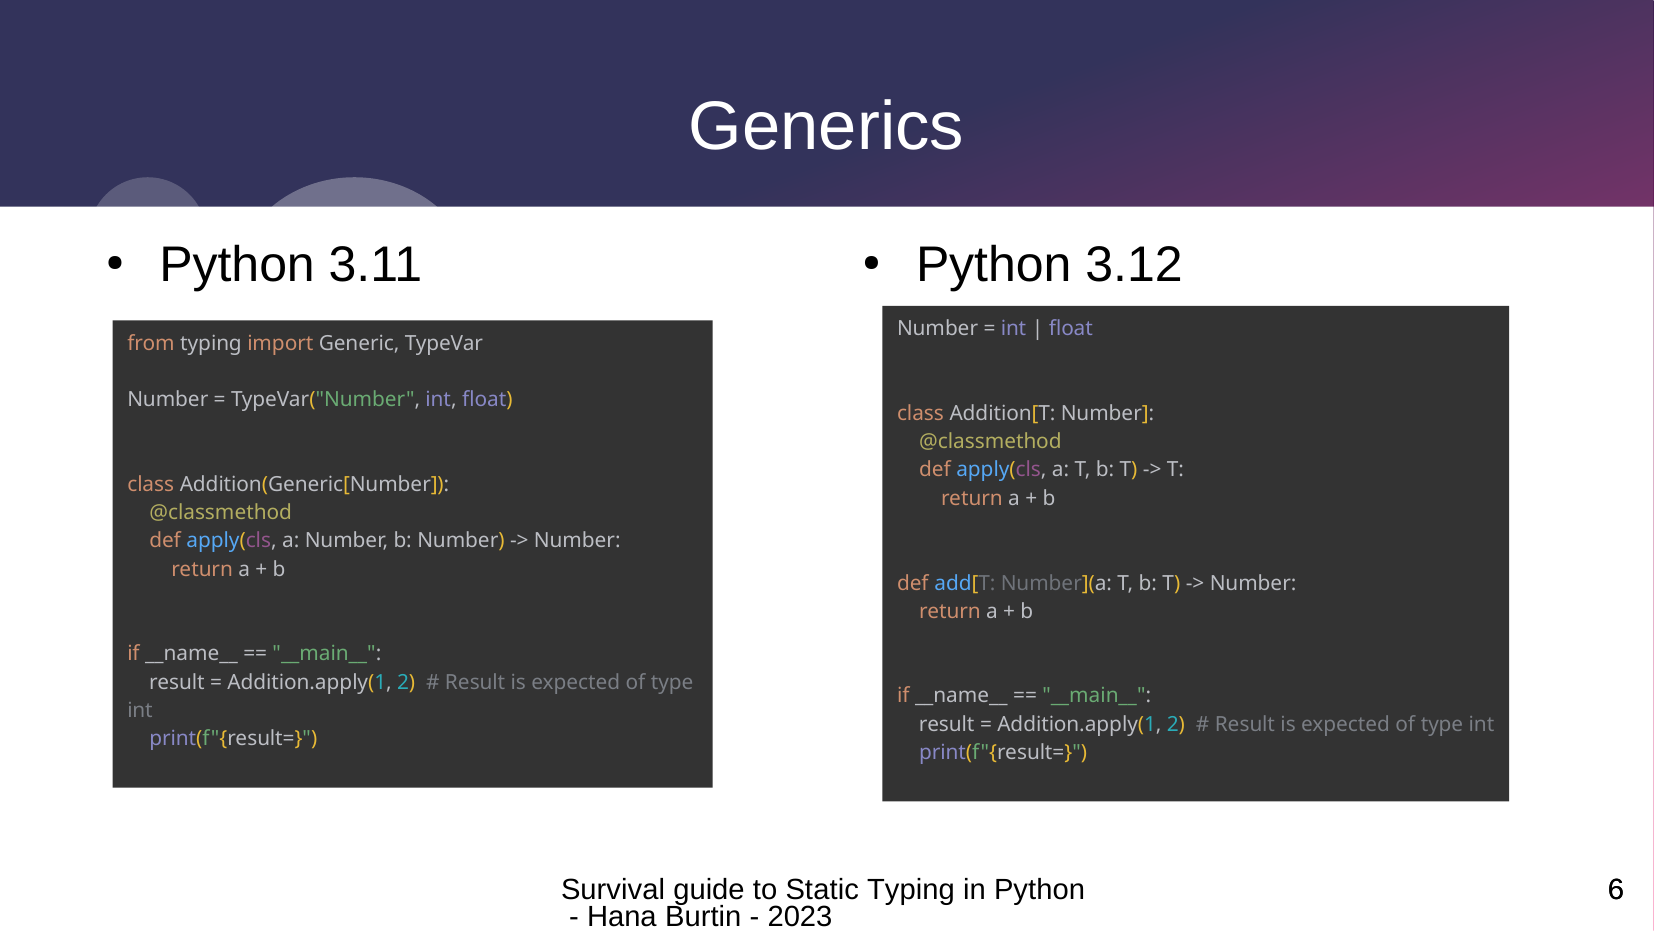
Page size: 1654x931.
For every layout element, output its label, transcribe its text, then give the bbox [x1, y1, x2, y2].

list Python 3.12 [845, 236, 1566, 827]
list Python 3.11 [88, 236, 809, 301]
text_box Number = int | float class Addition[T: Number]: @classmethod def apply(cls, a: T, b: T) -> T: return a + b def add[T: Number](a: T, b: T) -> Number: return a + b if __name__ == "__main__": result = Addition.apply(1, 2) # Result is expected of type int print(f"{result=}") [882, 305, 1510, 802]
text_box from typing import Generic, TypeVar Number = TypeVar("Number", int, float) class Addition(Generic[Number]): @classmethod def apply(cls, a: Number, b: Number) -> Number: return a + b if __name__ == "__main__": result = Addition.apply(1, 2) # Result is expected of type int print(f"{result=}") [112, 320, 713, 788]
title Generics [88, 44, 1565, 207]
